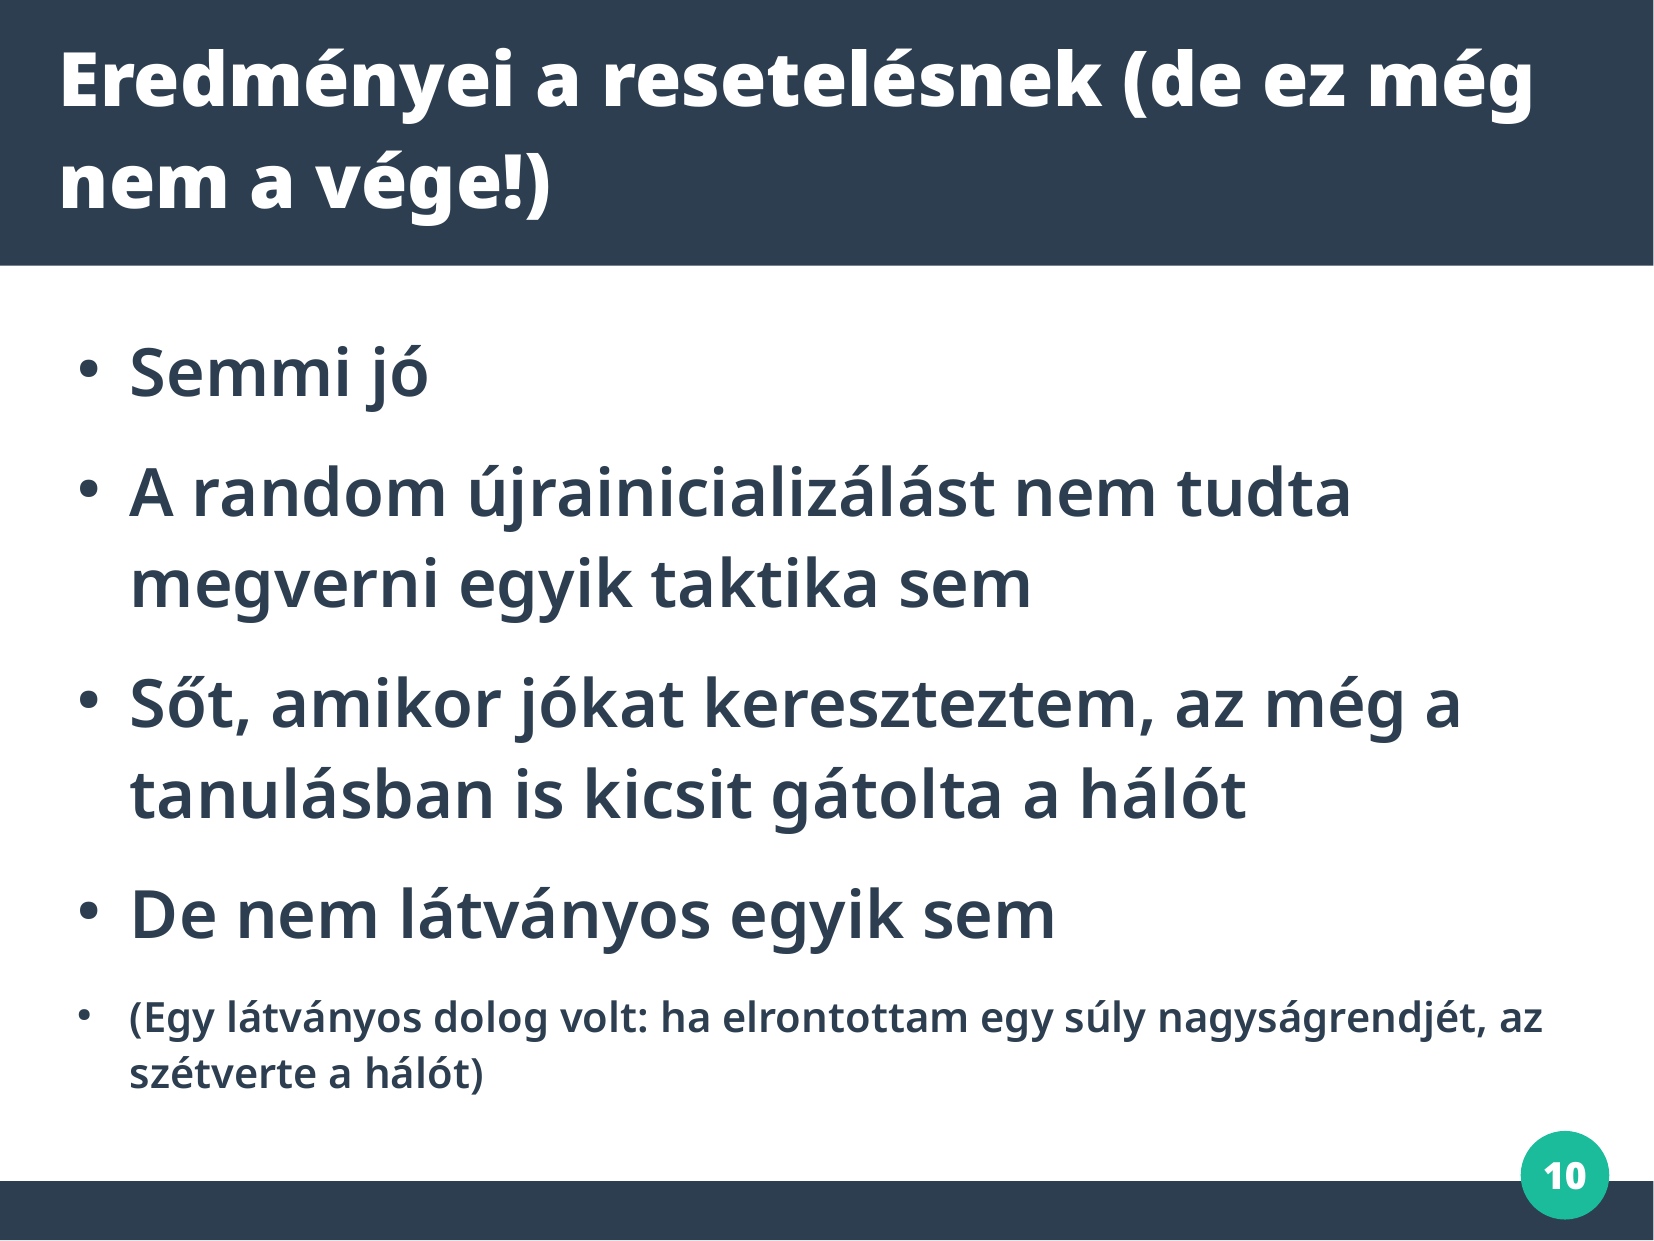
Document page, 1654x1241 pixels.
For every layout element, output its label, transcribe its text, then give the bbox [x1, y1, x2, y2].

list Semmi jó A random újrainicializálást nem tudta megverni egyik taktika sem Sőt, amikor jókat kereszteztem, az még a tanulásban is kicsit gátolta a hálót De nem látványos egyik sem (Egy látványos dolog volt: ha elrontottam egy súly nagyságrendjét, az szétverte a hálót) [59, 324, 1595, 1152]
title Eredményei a resetelésnek (de ez még nem a vége!) [59, 49, 1595, 207]
